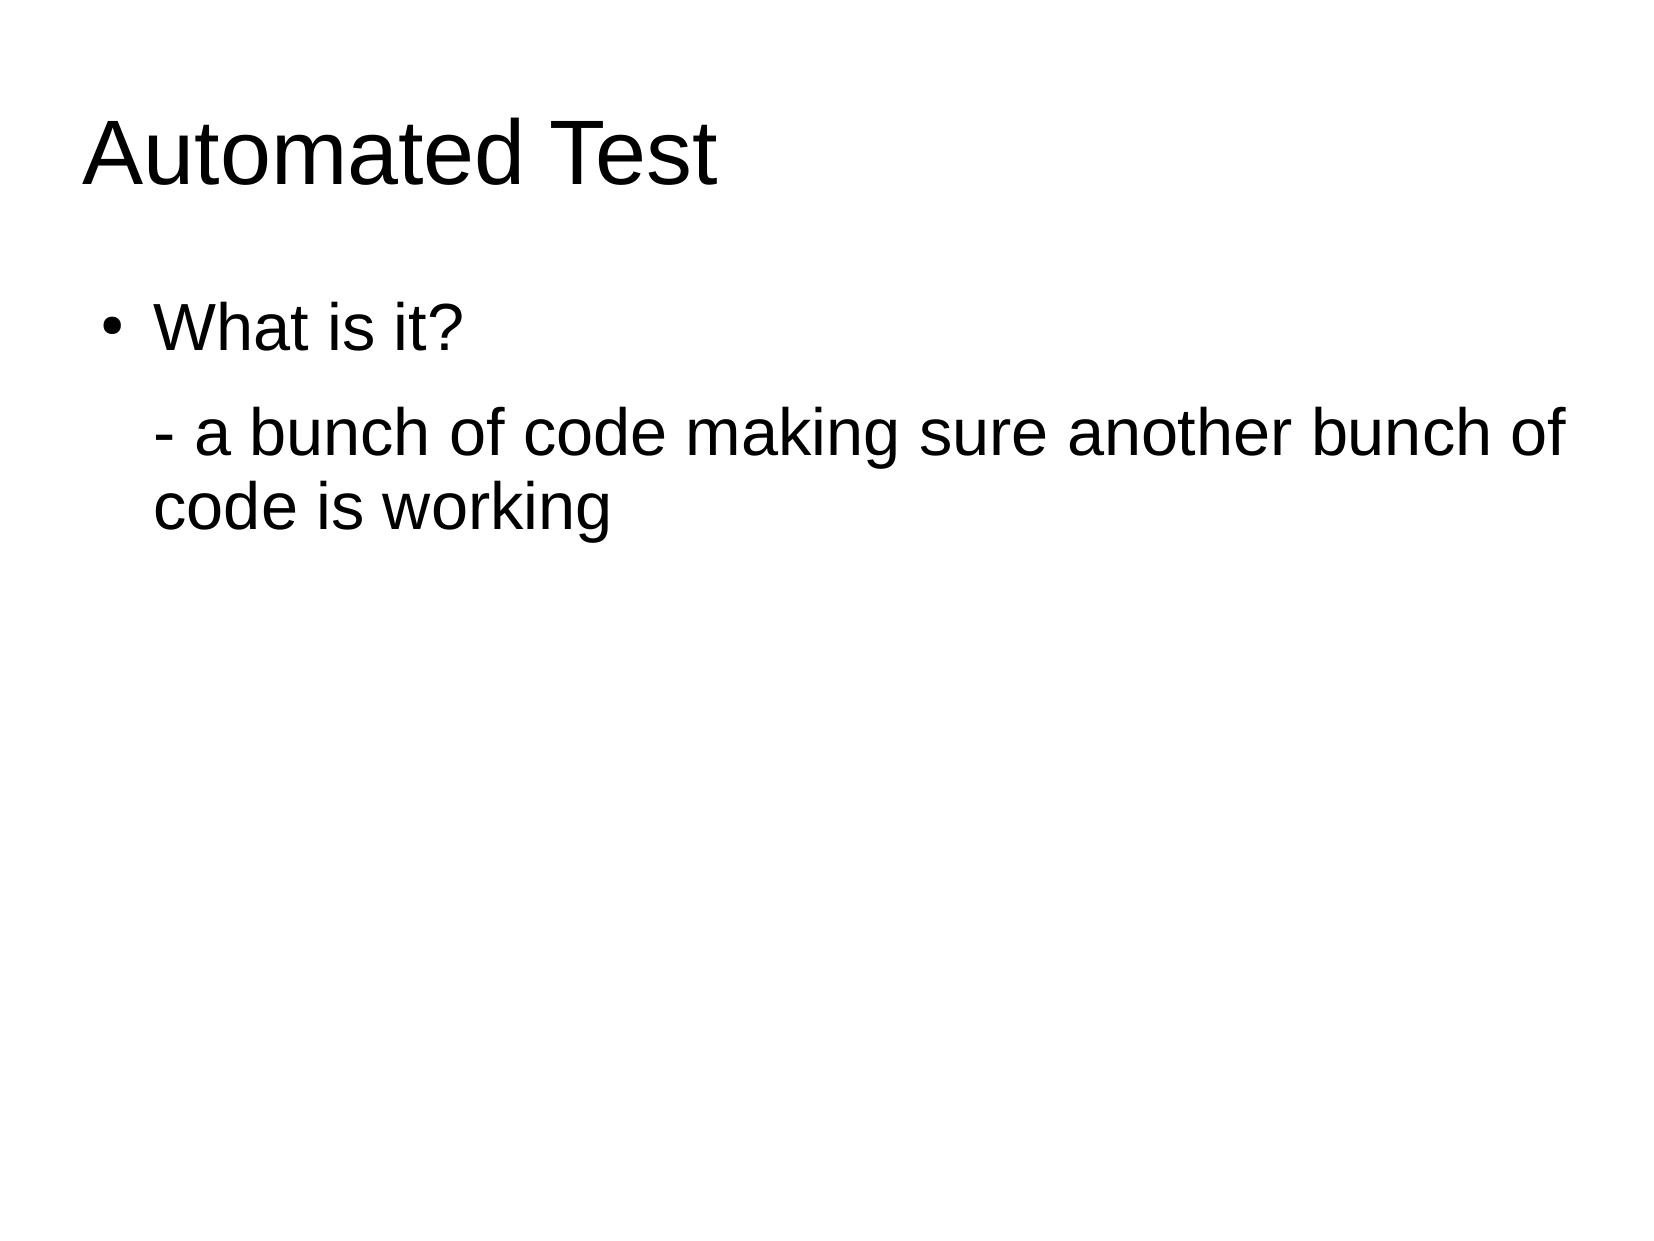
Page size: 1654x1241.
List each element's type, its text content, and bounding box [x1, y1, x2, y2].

list What is it? - a bunch of code making sure another bunch of code is working [82, 290, 1571, 1010]
title Automated Test [82, 49, 1571, 257]
